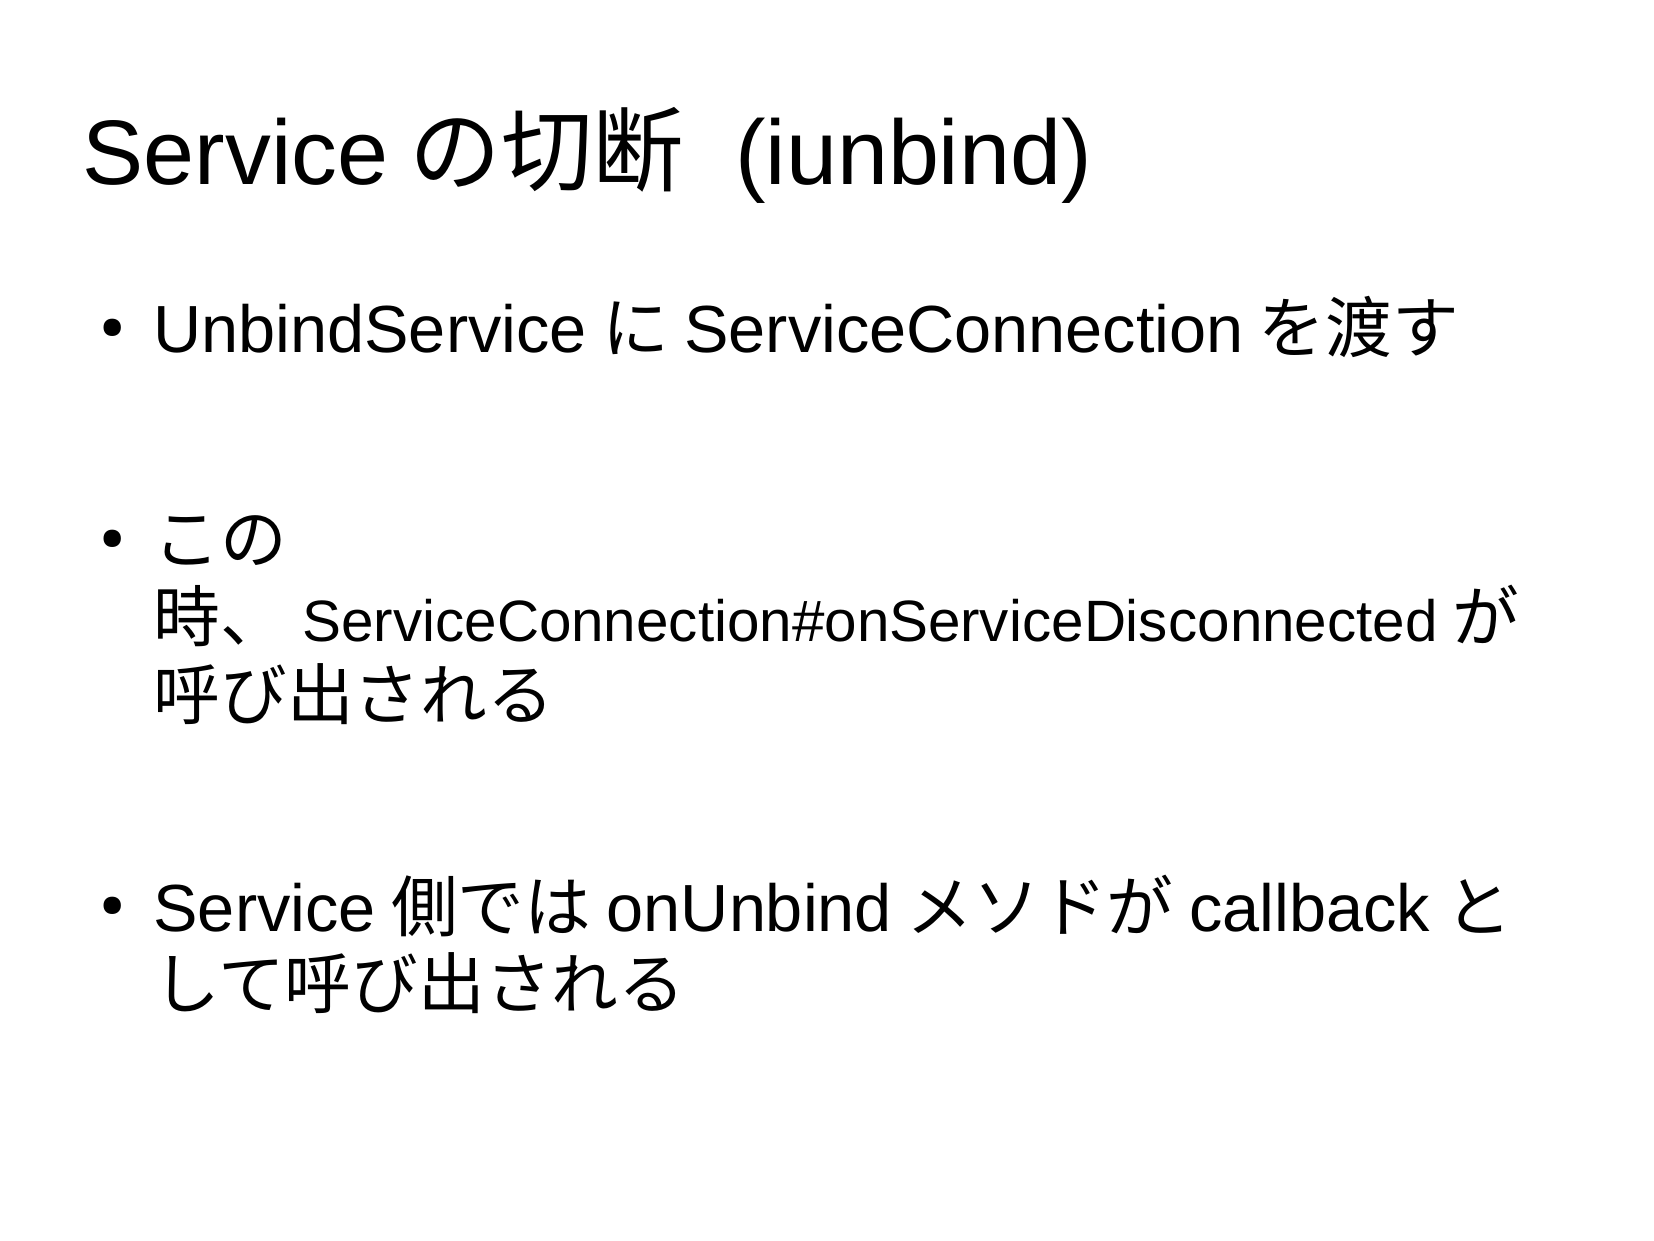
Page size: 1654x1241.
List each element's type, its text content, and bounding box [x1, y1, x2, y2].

title Serviceの切断 (iunbind) [82, 56, 1571, 250]
list UnbindServiceにServiceConnectionを渡す この時、ServiceConnection#onServiceDisconnectedが呼び出される Service側ではonUnbindメソドがcallbackとして呼び出される [82, 290, 1571, 1109]
